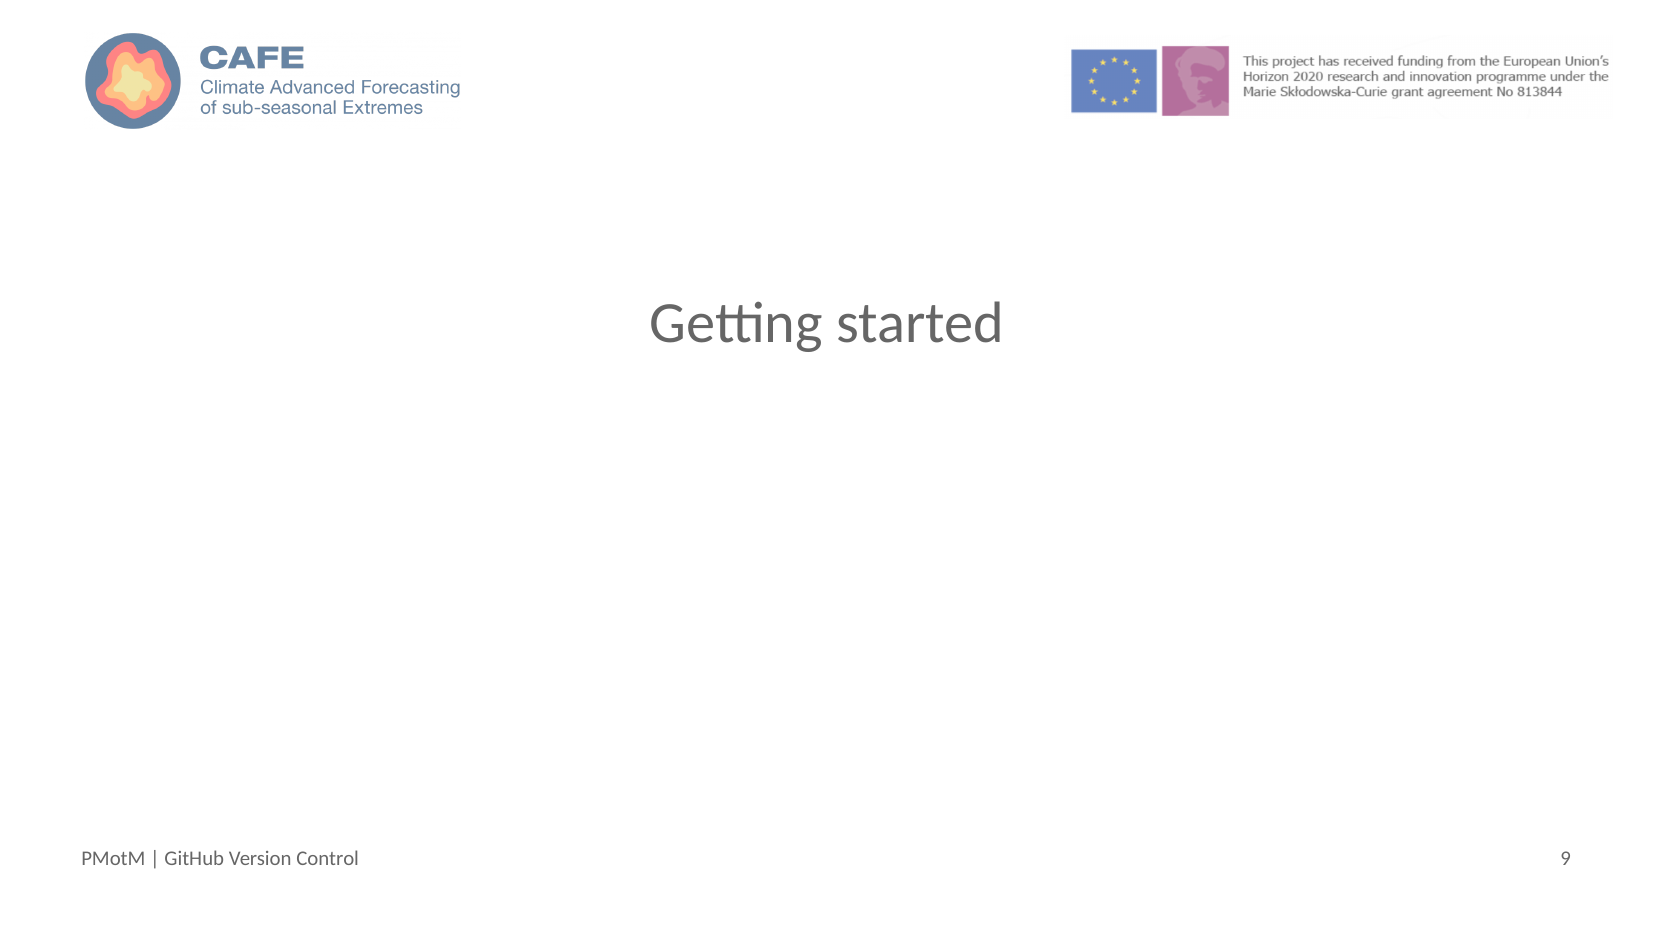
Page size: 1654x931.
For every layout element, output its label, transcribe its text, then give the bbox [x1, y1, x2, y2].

subtitle Getting started [82, 183, 1571, 473]
